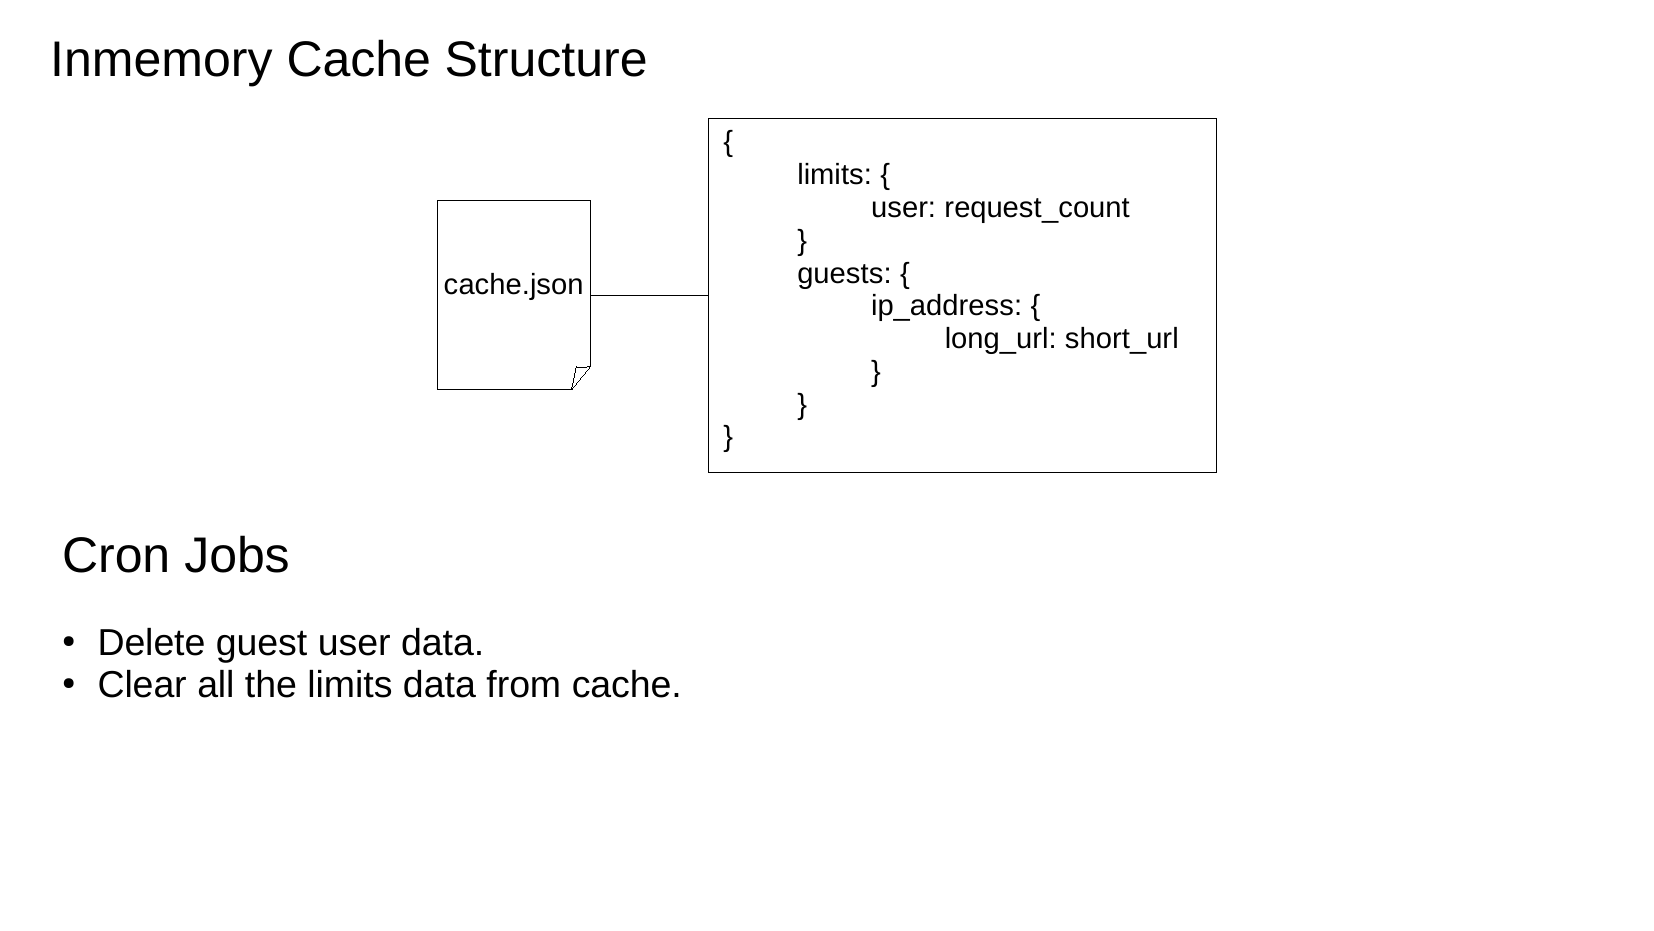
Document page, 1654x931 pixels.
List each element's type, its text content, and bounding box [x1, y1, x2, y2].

text_box Inmemory Cache Structure [35, 23, 1619, 95]
text_box { limits: { user: request_count } guests: { ip_address: { long_url: short_url } } } [709, 119, 1216, 472]
text_box cache.json [437, 200, 591, 390]
text_box Delete guest user data. Clear all the limits data from cache. [47, 614, 1607, 713]
text_box Cron Jobs [47, 519, 1607, 591]
